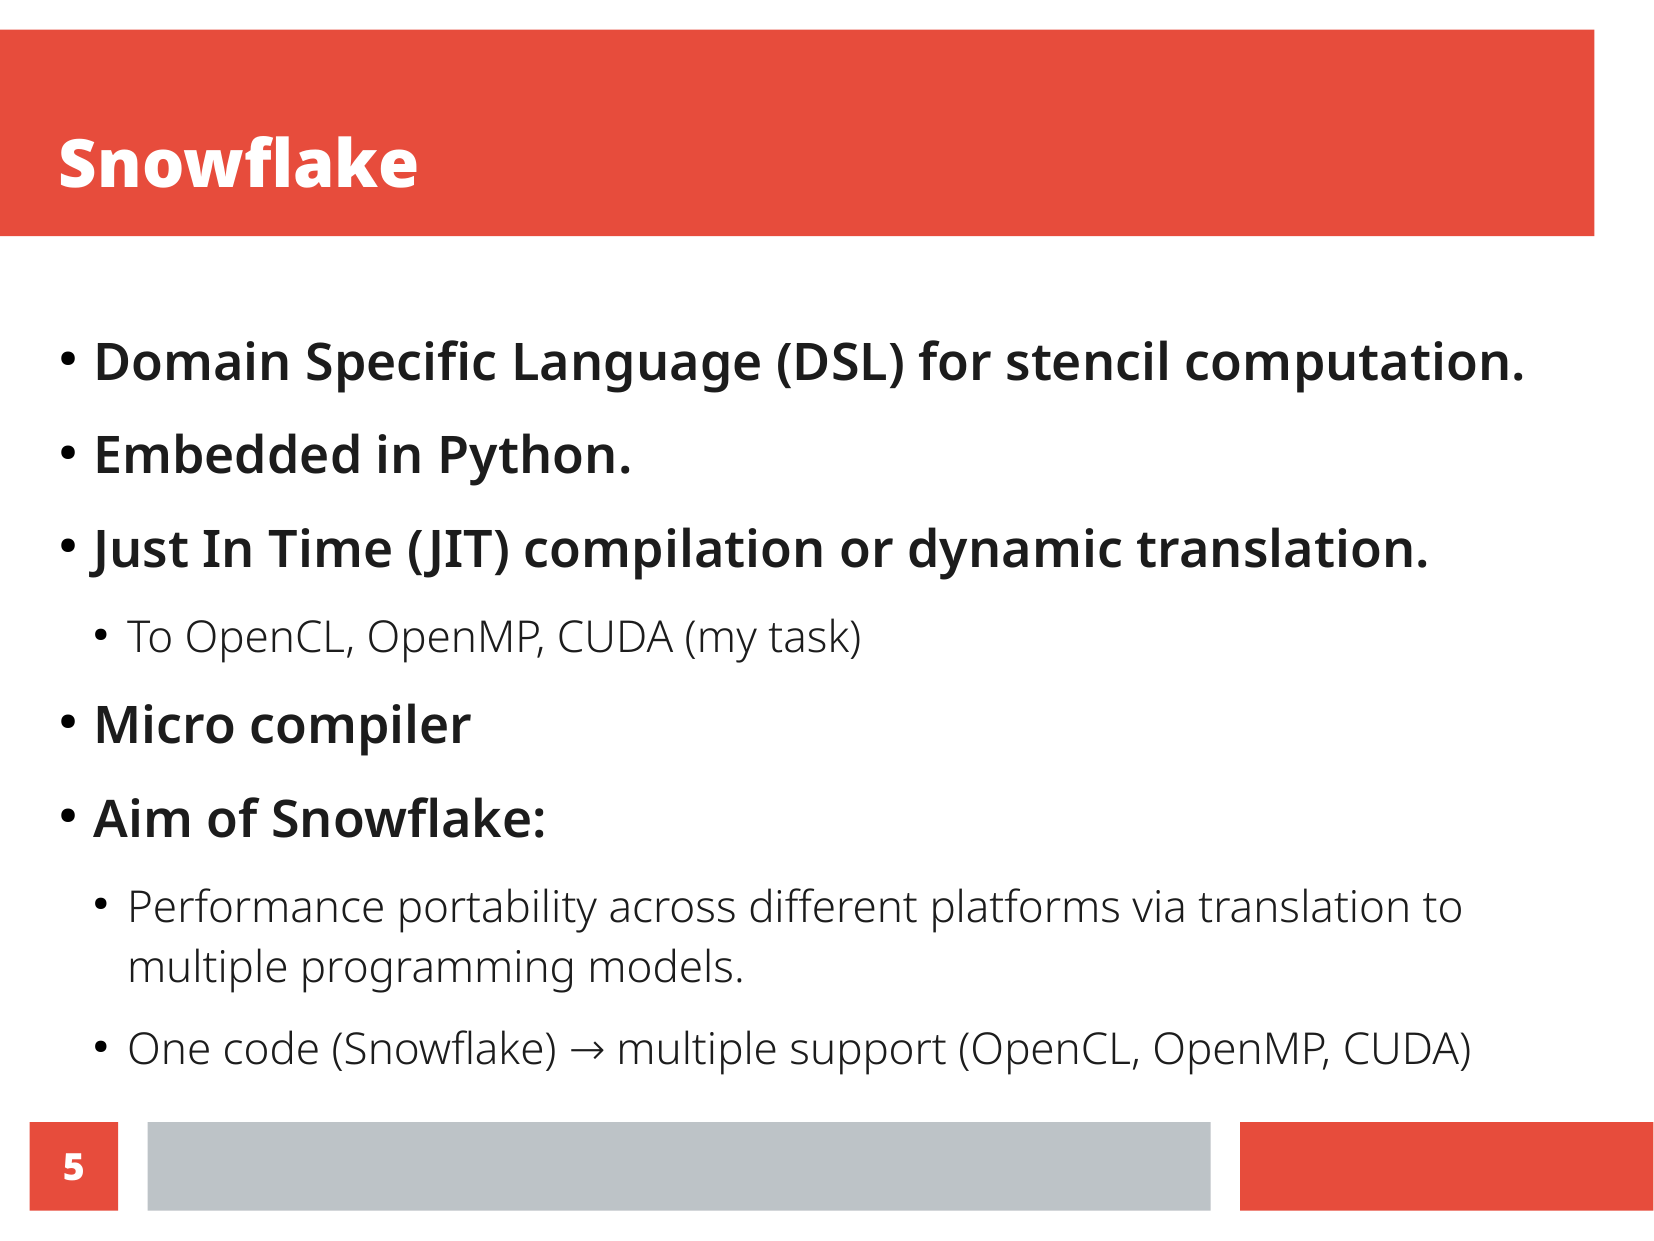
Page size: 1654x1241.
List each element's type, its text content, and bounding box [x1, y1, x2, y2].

list Domain Specific Language (DSL) for stencil computation. Embedded in Python. Just In Time (JIT) compilation or dynamic translation. To OpenCL, OpenMP, CUDA (my task) Micro compiler Aim of Snowflake: Performance portability across different platforms via translation to multiple programming models. One code (Snowflake) → multiple support (OpenCL, OpenMP, CUDA) [59, 324, 1565, 1093]
title Snowflake [59, 59, 1595, 207]
